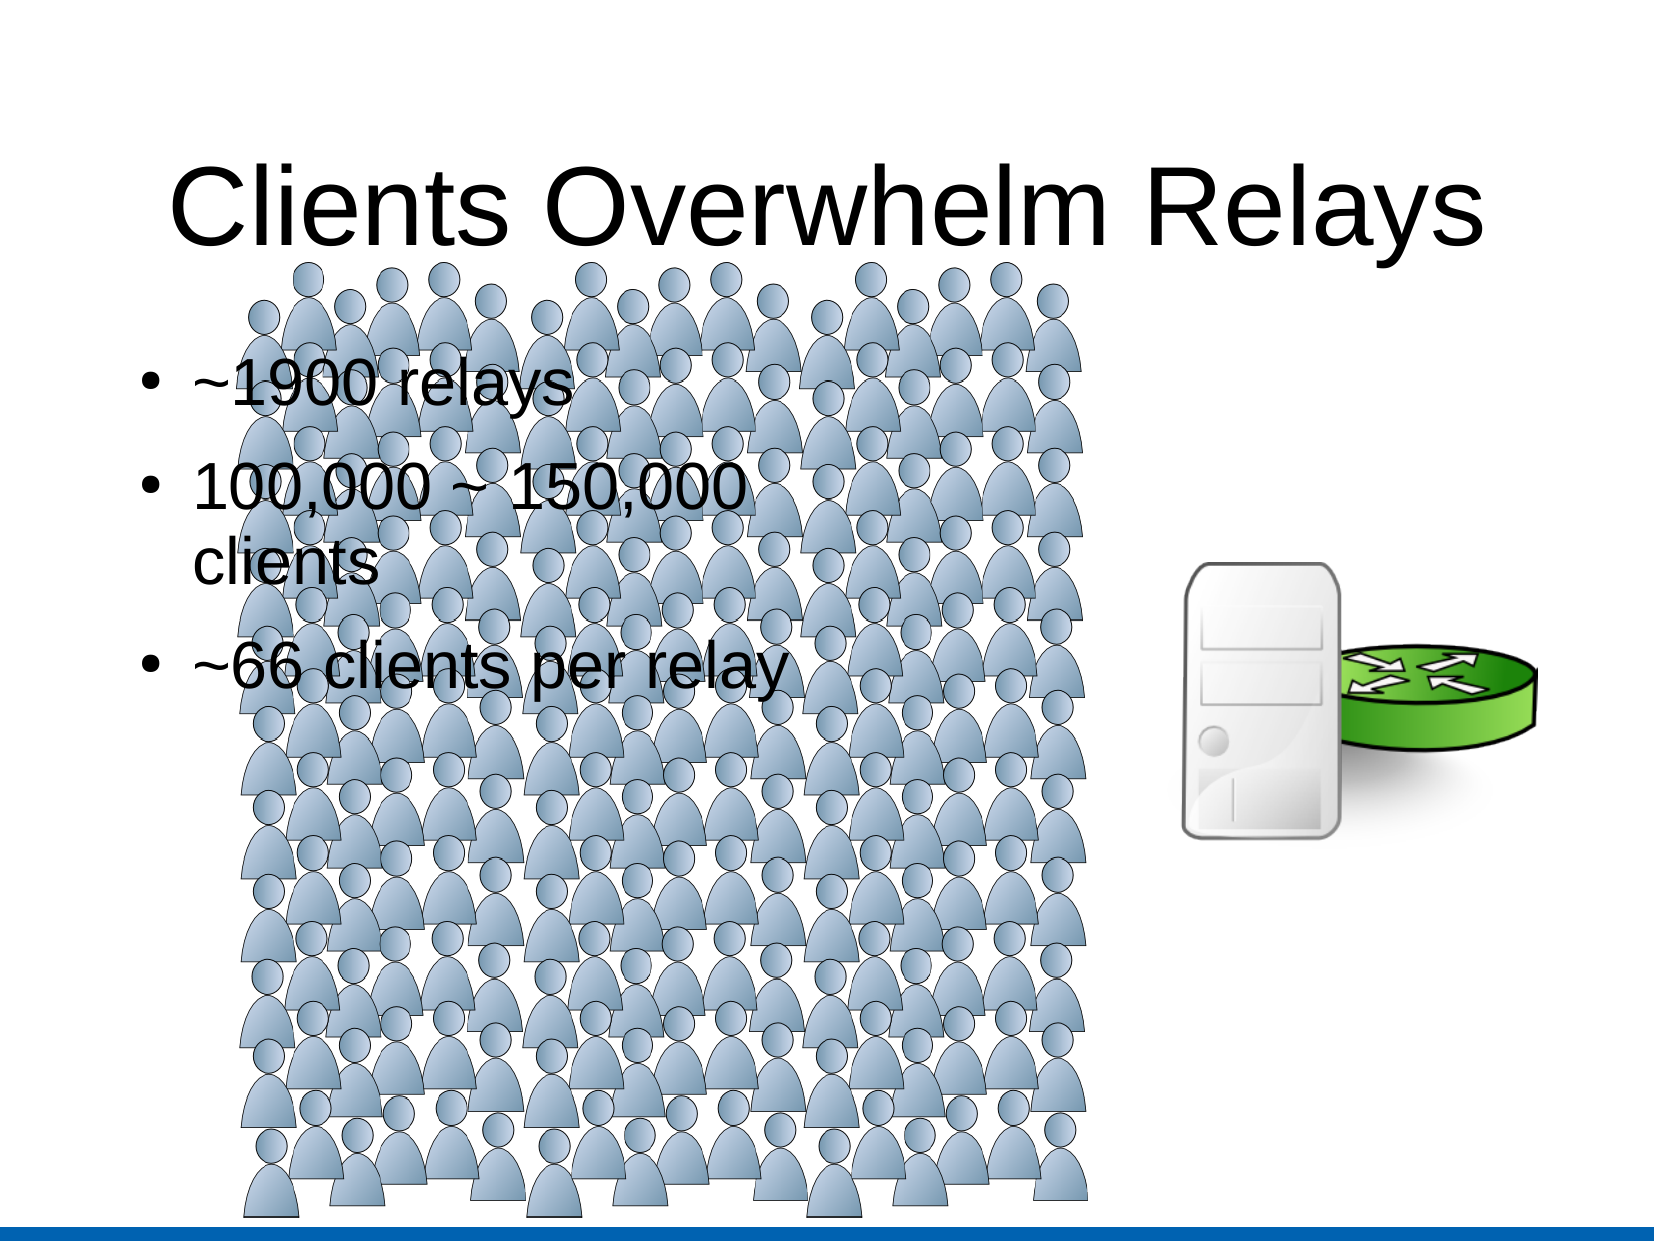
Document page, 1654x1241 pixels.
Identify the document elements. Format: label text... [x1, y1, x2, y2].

list ~1900 relays 100,000 ~ 150,000 clients ~66 clients per relay [50, 344, 1463, 1149]
picture [236, 1149, 1088, 1218]
picture [1463, 562, 1538, 849]
title Clients Overwhelm Relays [121, 102, 1533, 311]
picture [236, 262, 1088, 344]
